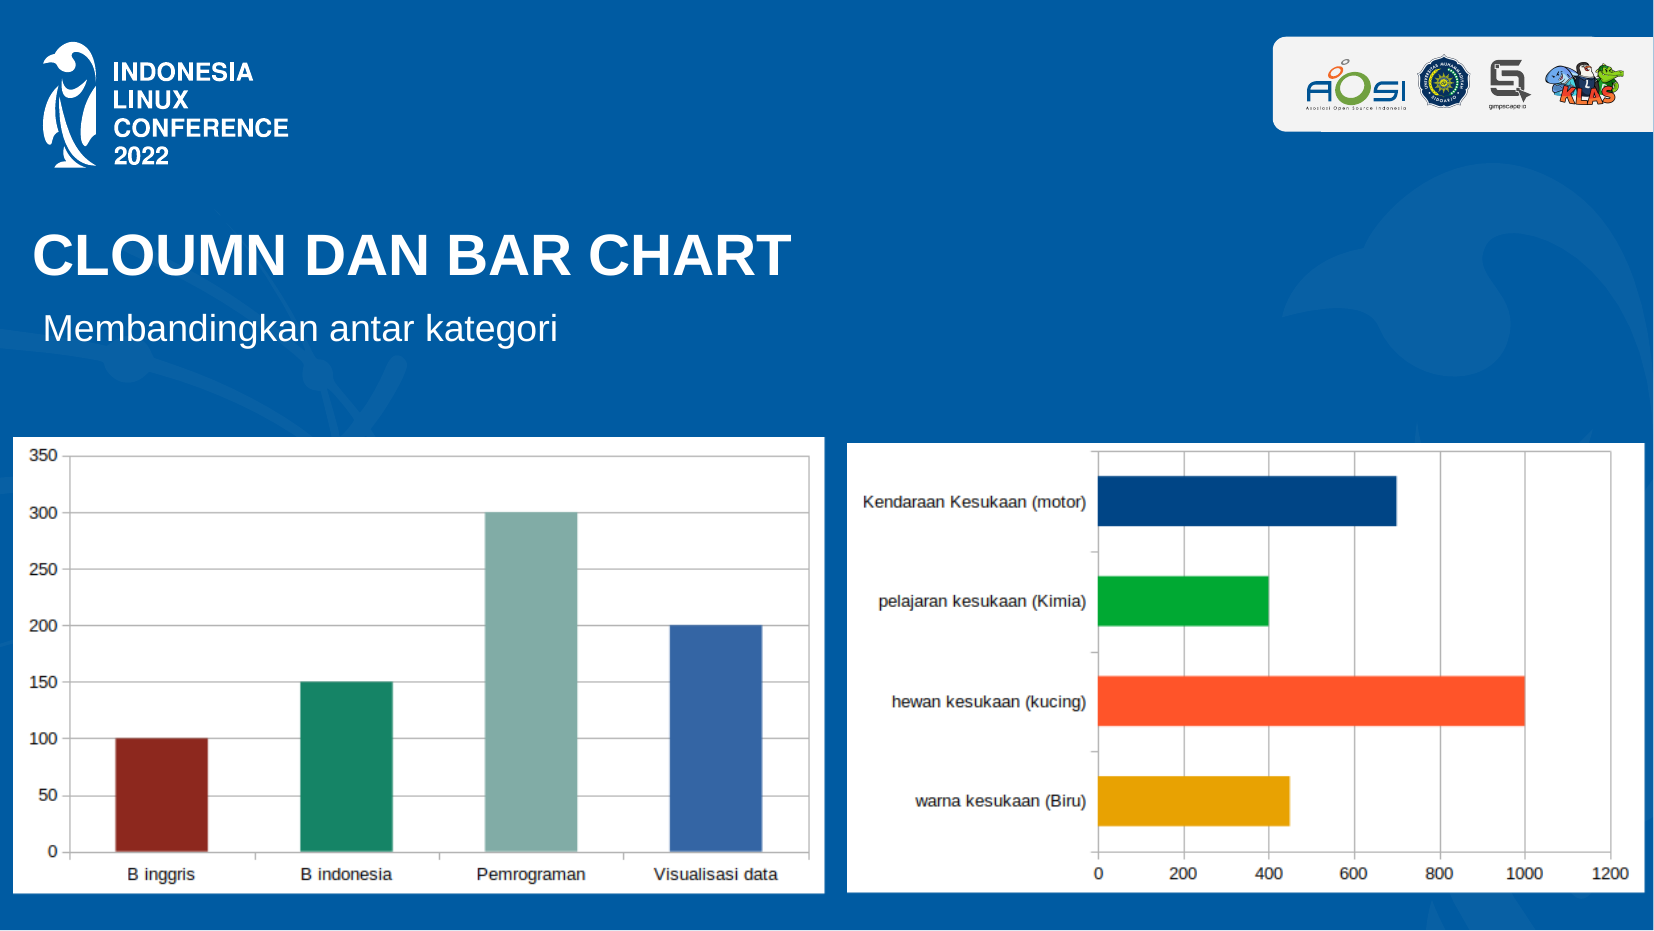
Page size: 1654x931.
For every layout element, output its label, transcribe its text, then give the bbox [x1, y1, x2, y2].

text_box CLOUMN DAN BAR CHART [18, 215, 808, 296]
picture [1417, 54, 1471, 108]
picture [1545, 62, 1624, 105]
picture [13, 437, 826, 895]
picture [847, 443, 1646, 894]
text_box Membandingkan antar kategori [27, 300, 853, 357]
